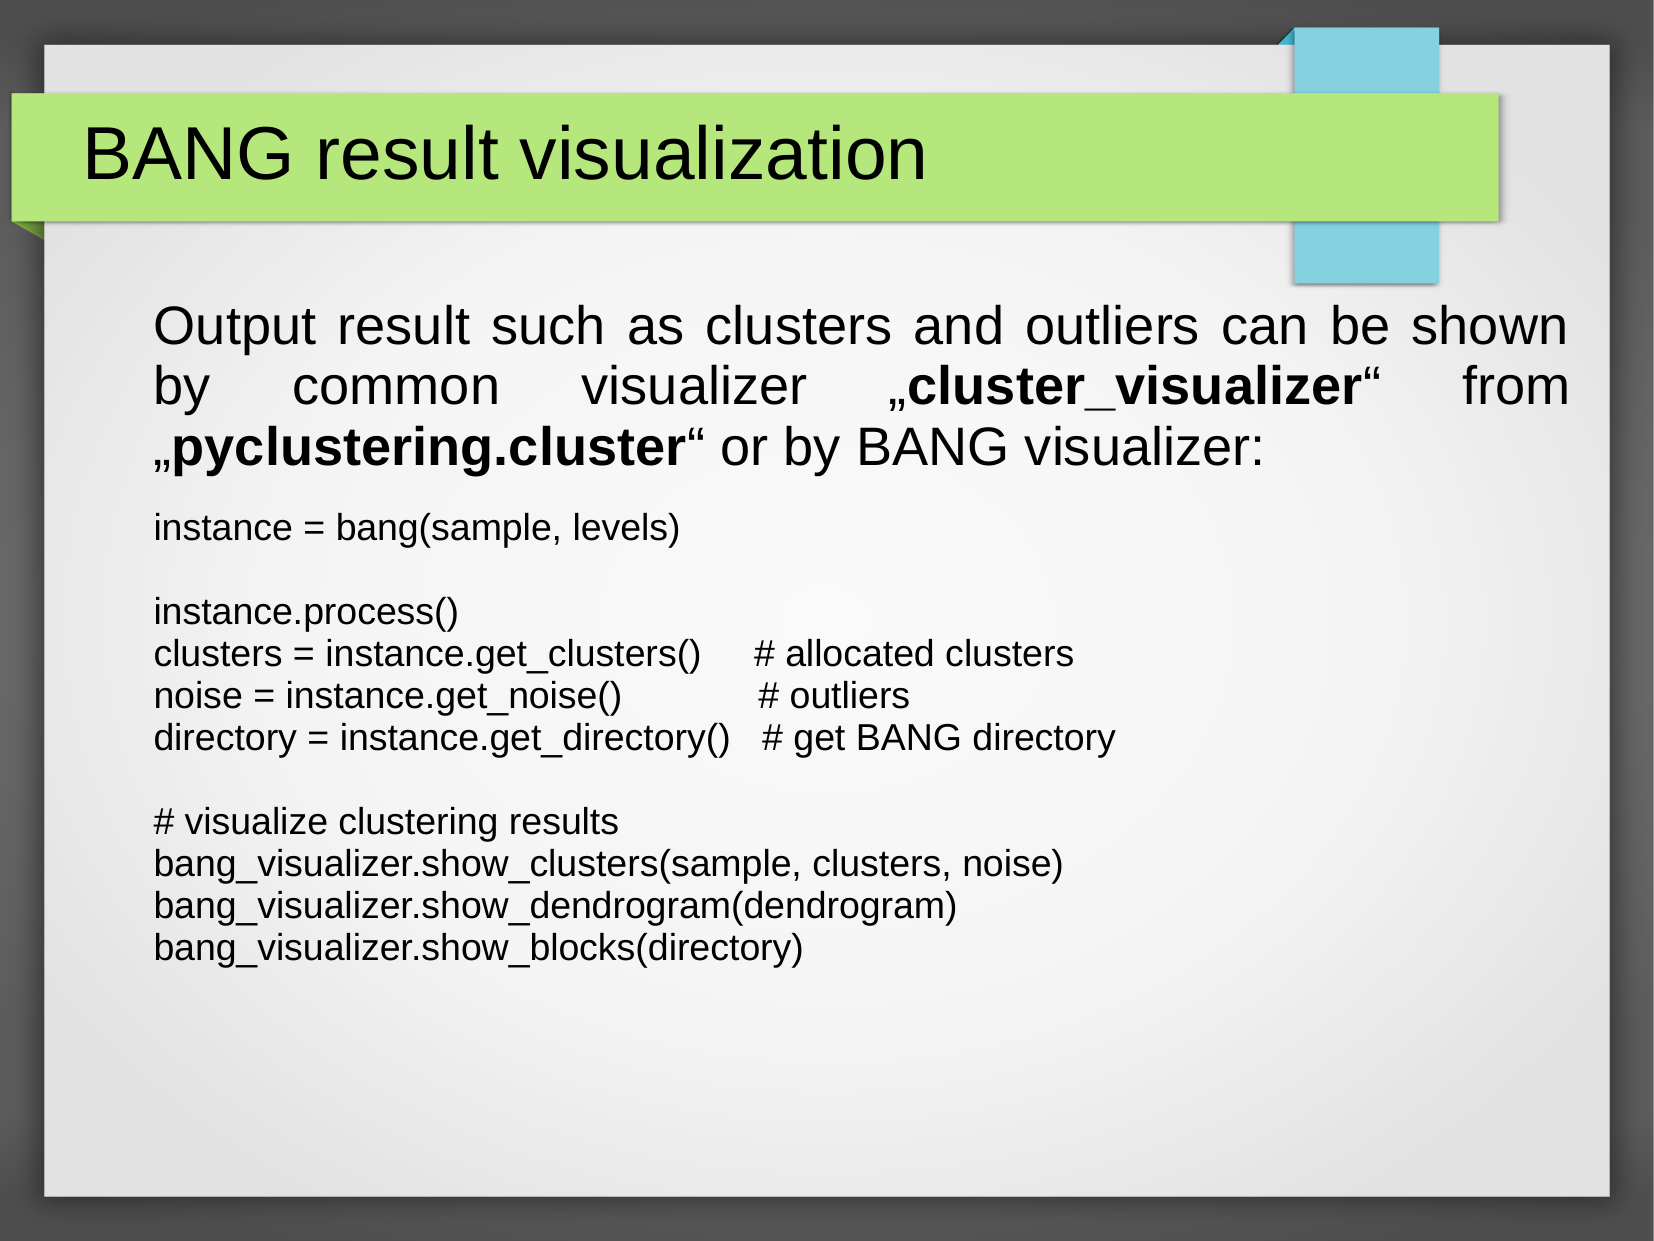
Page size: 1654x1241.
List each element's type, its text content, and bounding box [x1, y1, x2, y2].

list Output result such as clusters and outliers can be shown by common visualizer „cluster_visualizer“ from „pyclustering.cluster“ or by BANG visualizer: instance = bang(sample, levels) instance.process() clusters = instance.get_clusters() # allocated clusters noise = instance.get_noise() # outliers directory = instance.get_directory() # get BANG directory # visualize clustering results bang_visualizer.show_clusters(sample, clusters, noise) bang_visualizer.show_dendrogram(dendrogram) bang_visualizer.show_blocks(directory) [82, 295, 1571, 1015]
picture [0, 0, 1654, 1241]
title BANG result visualization [82, 94, 1264, 213]
